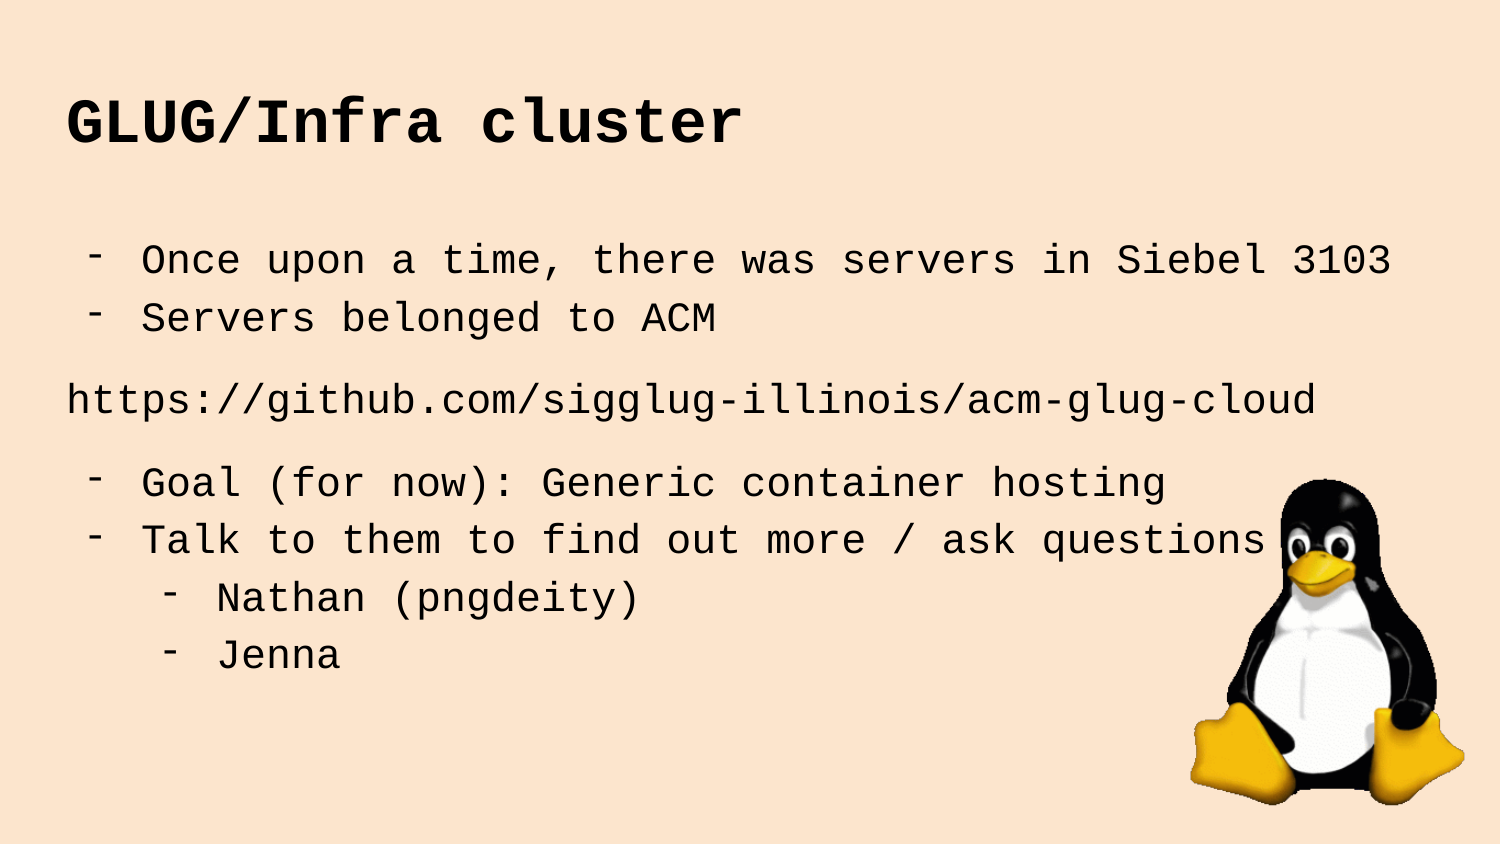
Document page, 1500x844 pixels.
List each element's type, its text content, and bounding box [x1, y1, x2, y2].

title GLUG/Infra cluster [51, 64, 1449, 176]
list Once upon a time, there was servers in Siebel 3103 Servers belonged to ACM https://github.com/sigglug-illinois/acm-glug-cloud Goal (for now): Generic container hosting Talk to them to find out more / ask questions Nathan (pngdeity) Jenna [51, 209, 1449, 770]
picture [1182, 470, 1473, 814]
